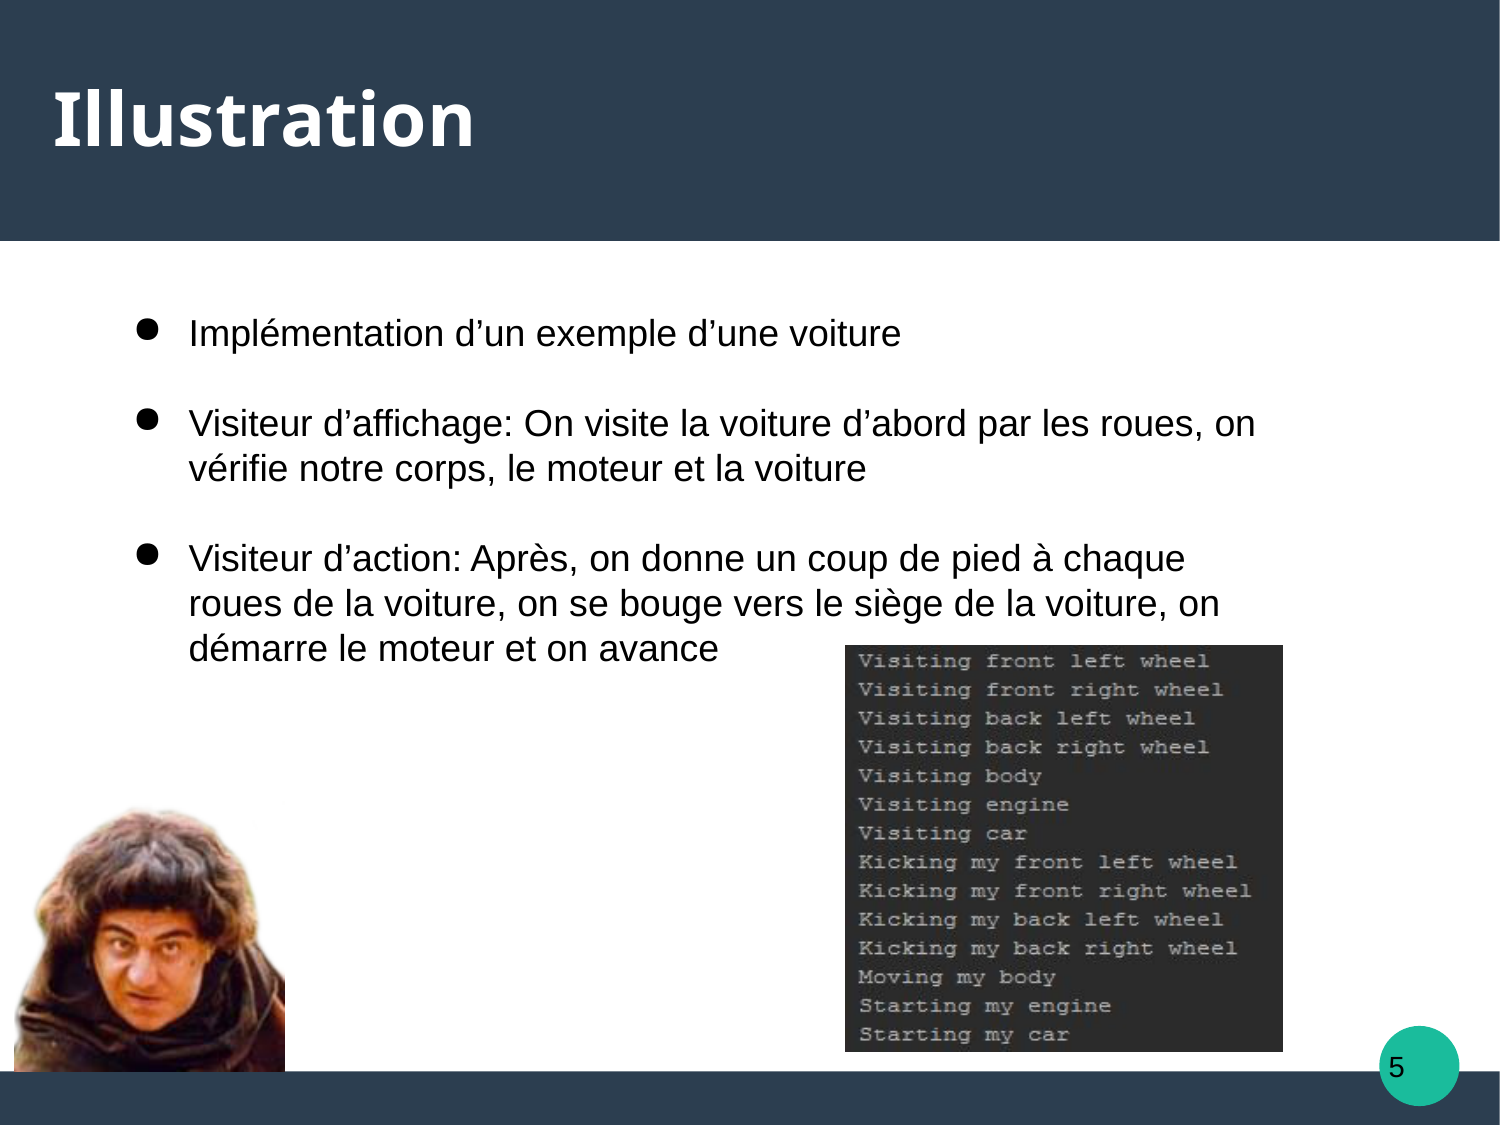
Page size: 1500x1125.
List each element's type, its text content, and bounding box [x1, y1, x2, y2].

picture [14, 801, 285, 1072]
picture [845, 645, 1283, 1052]
text_box Implémentation d’un exemple d’une voiture Visiteur d’affichage: On visite la voiture d’abord par les roues, on vérifie notre corps, le moteur et la voiture Visiteur d’action: Après, on donne un coup de pied à chaque roues de la voiture, on se bouge vers le siège de la voiture, on démarre le moteur et on avance [98, 293, 1303, 700]
text_box Illustration [53, 44, 1447, 188]
slide_number <number> [1373, 1022, 1464, 1109]
